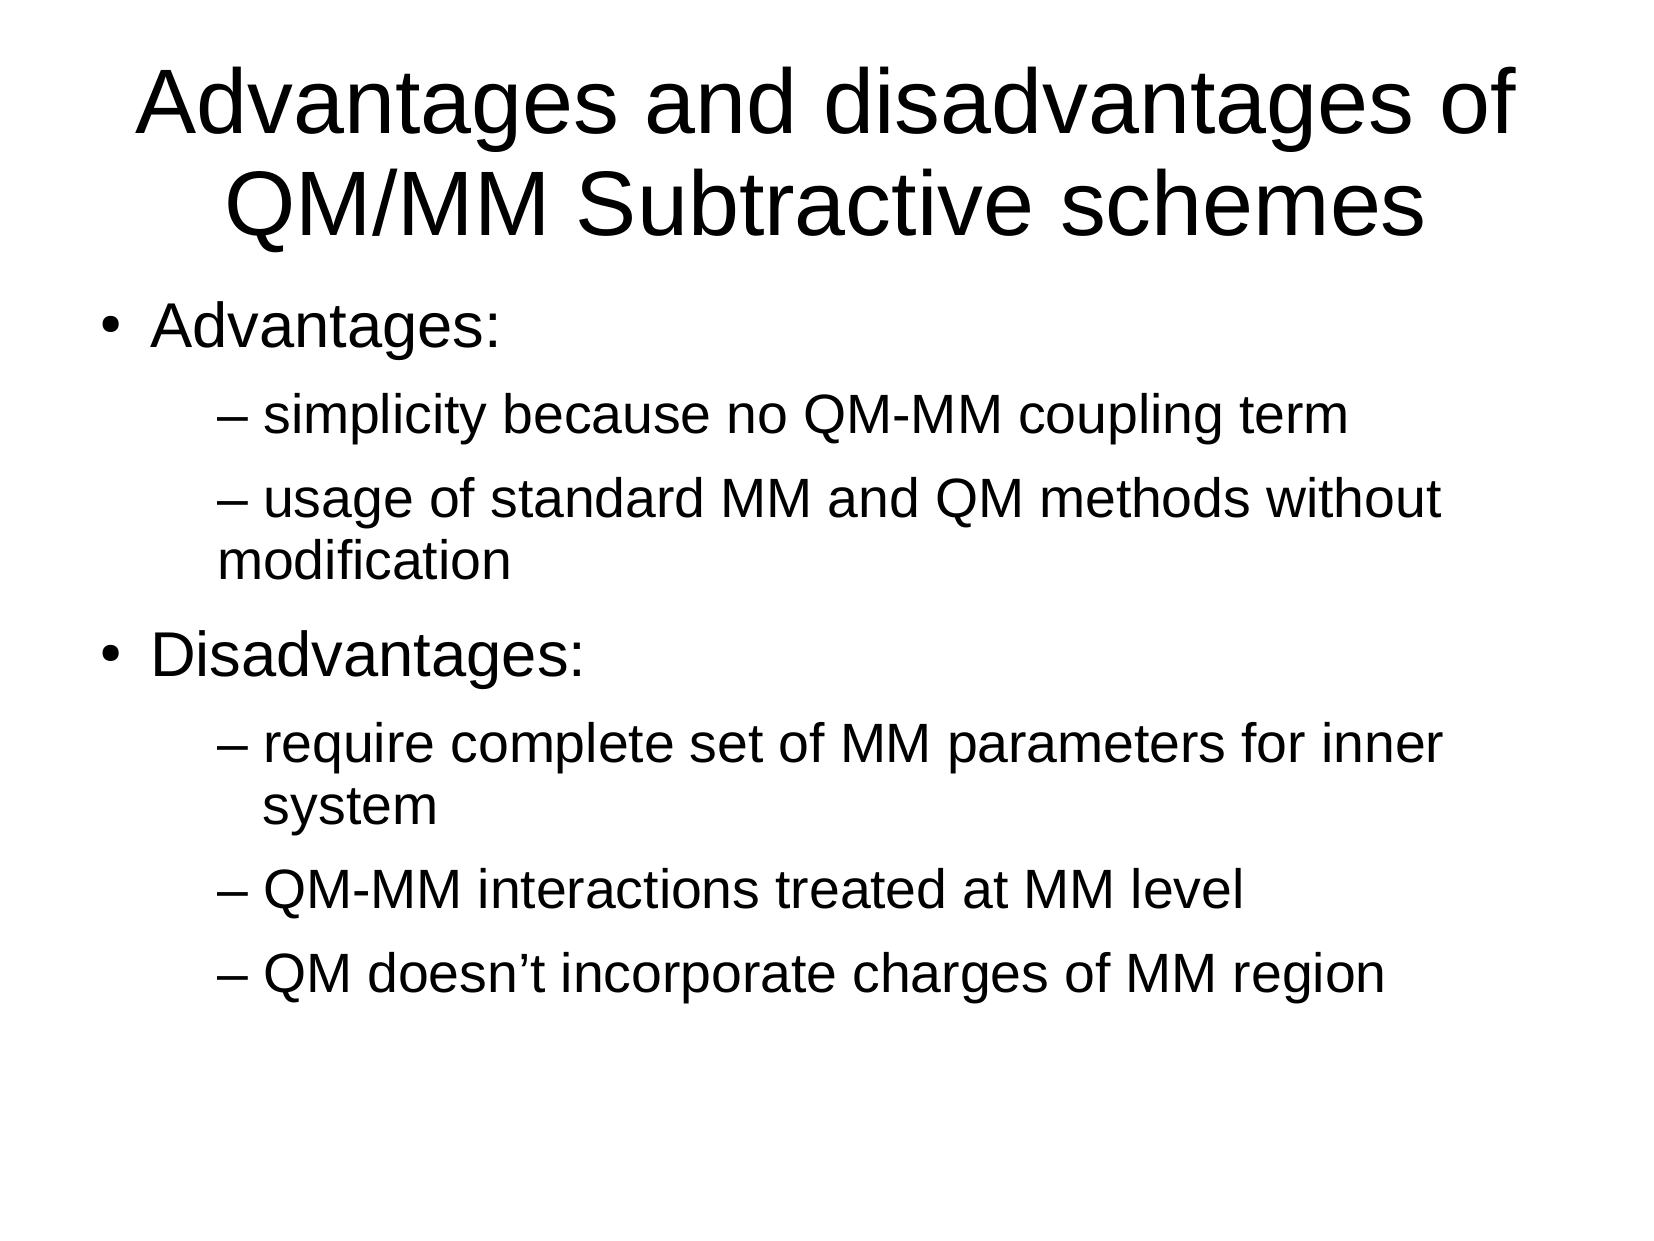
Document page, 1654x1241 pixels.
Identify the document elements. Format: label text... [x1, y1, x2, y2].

list Advantages: – simplicity because no QM-MM coupling term – usage of standard MM and QM methods without modification Disadvantages: – require complete set of MM parameters for inner system – QM-MM interactions treated at MM level – QM doesn’t incorporate charges of MM region [82, 290, 1571, 1010]
title Advantages and disadvantages of QM/MM Subtractive schemes [82, 49, 1571, 257]
